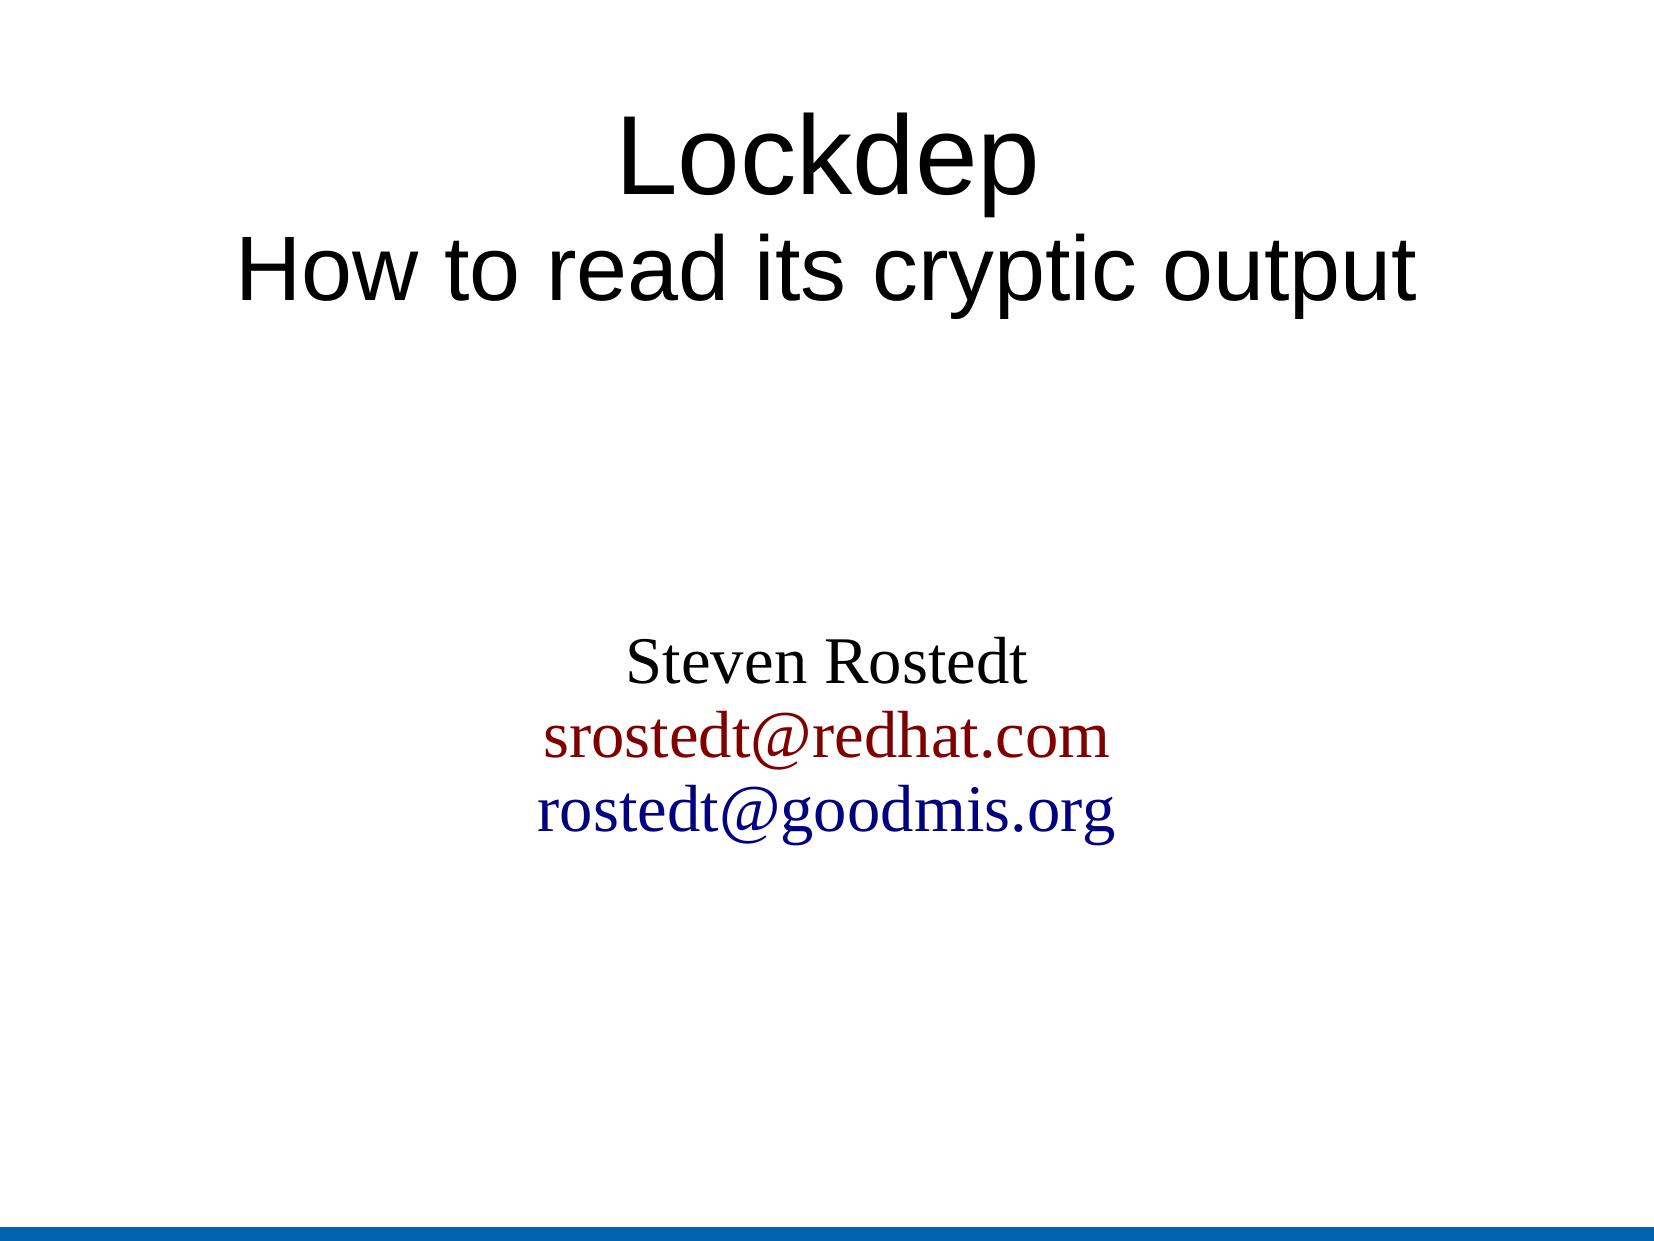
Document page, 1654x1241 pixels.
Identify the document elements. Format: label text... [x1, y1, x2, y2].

subtitle Steven Rostedt srostedt@redhat.com rostedt@goodmis.org [121, 352, 1534, 1119]
title Lockdep How to read its cryptic output [121, 79, 1534, 334]
